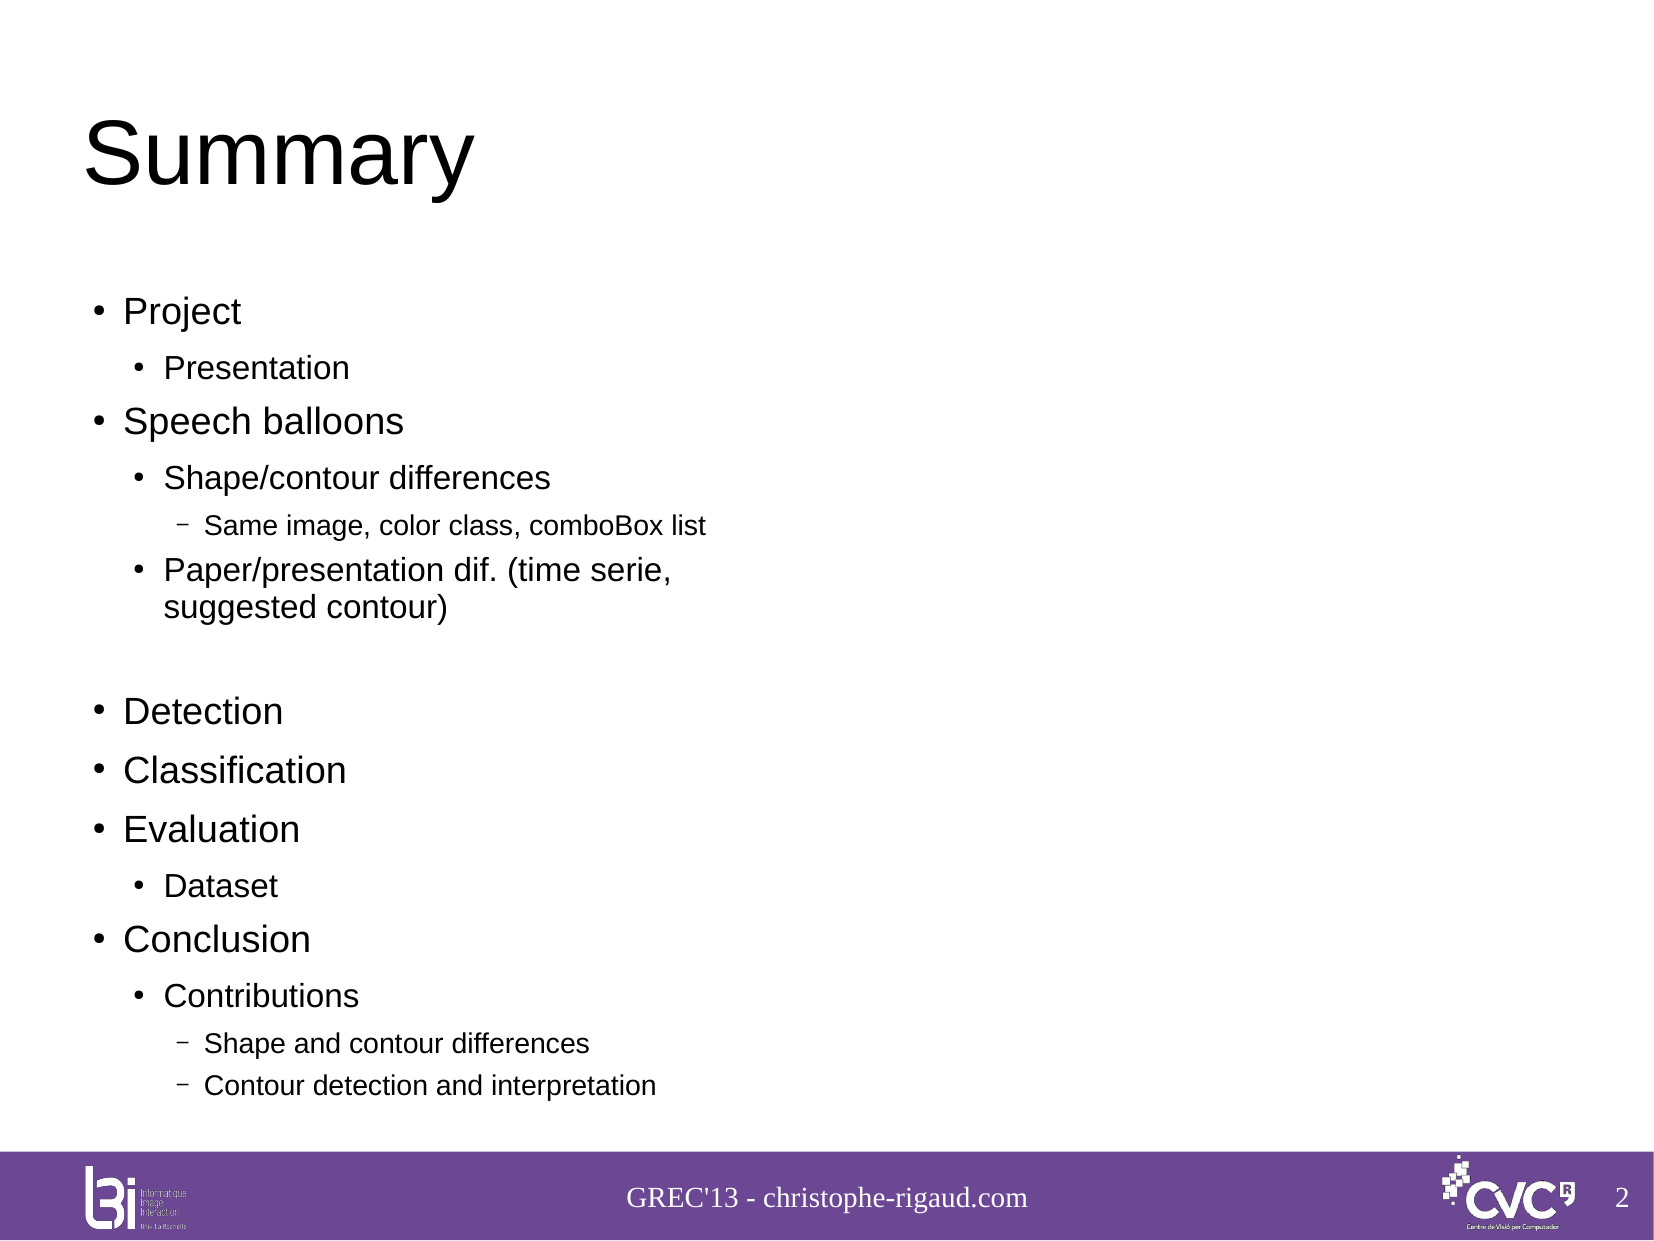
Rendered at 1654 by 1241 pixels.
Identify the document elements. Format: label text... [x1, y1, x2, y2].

picture [1438, 1149, 1579, 1232]
title Summary [82, 49, 1571, 257]
list Project Presentation Speech balloons Shape/contour differences Same image, color class, comboBox list Paper/presentation dif. (time serie, suggested contour) Detection Classification Evaluation Dataset Conclusion Contributions Shape and contour differences Contour detection and interpretation [82, 290, 809, 1109]
picture [58, 1151, 214, 1241]
